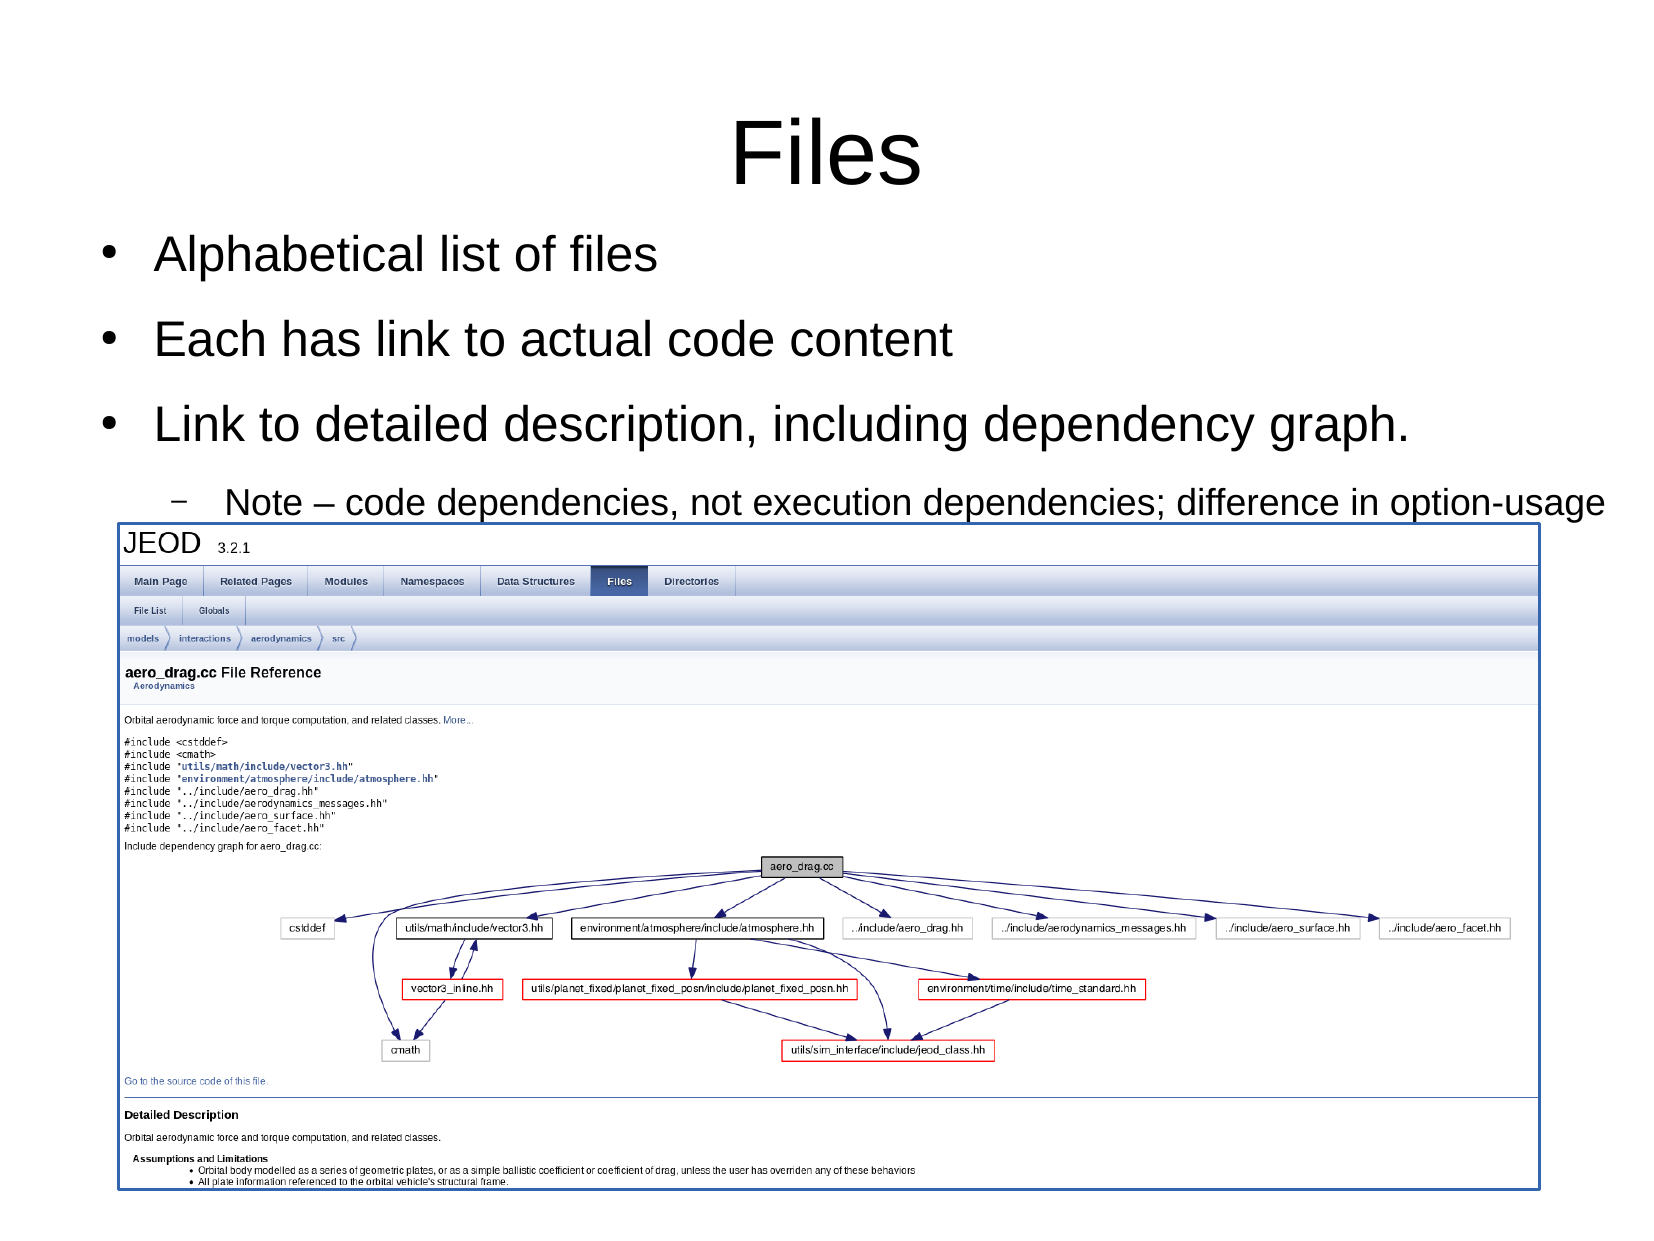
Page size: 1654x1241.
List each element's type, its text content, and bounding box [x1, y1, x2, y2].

picture [120, 525, 1539, 1189]
list Alphabetical list of files Each has link to actual code content Link to detailed description, including dependency graph. Note – code dependencies, not execution dependencies; difference in option-usage [82, 225, 1654, 946]
title Files [82, 49, 1571, 225]
